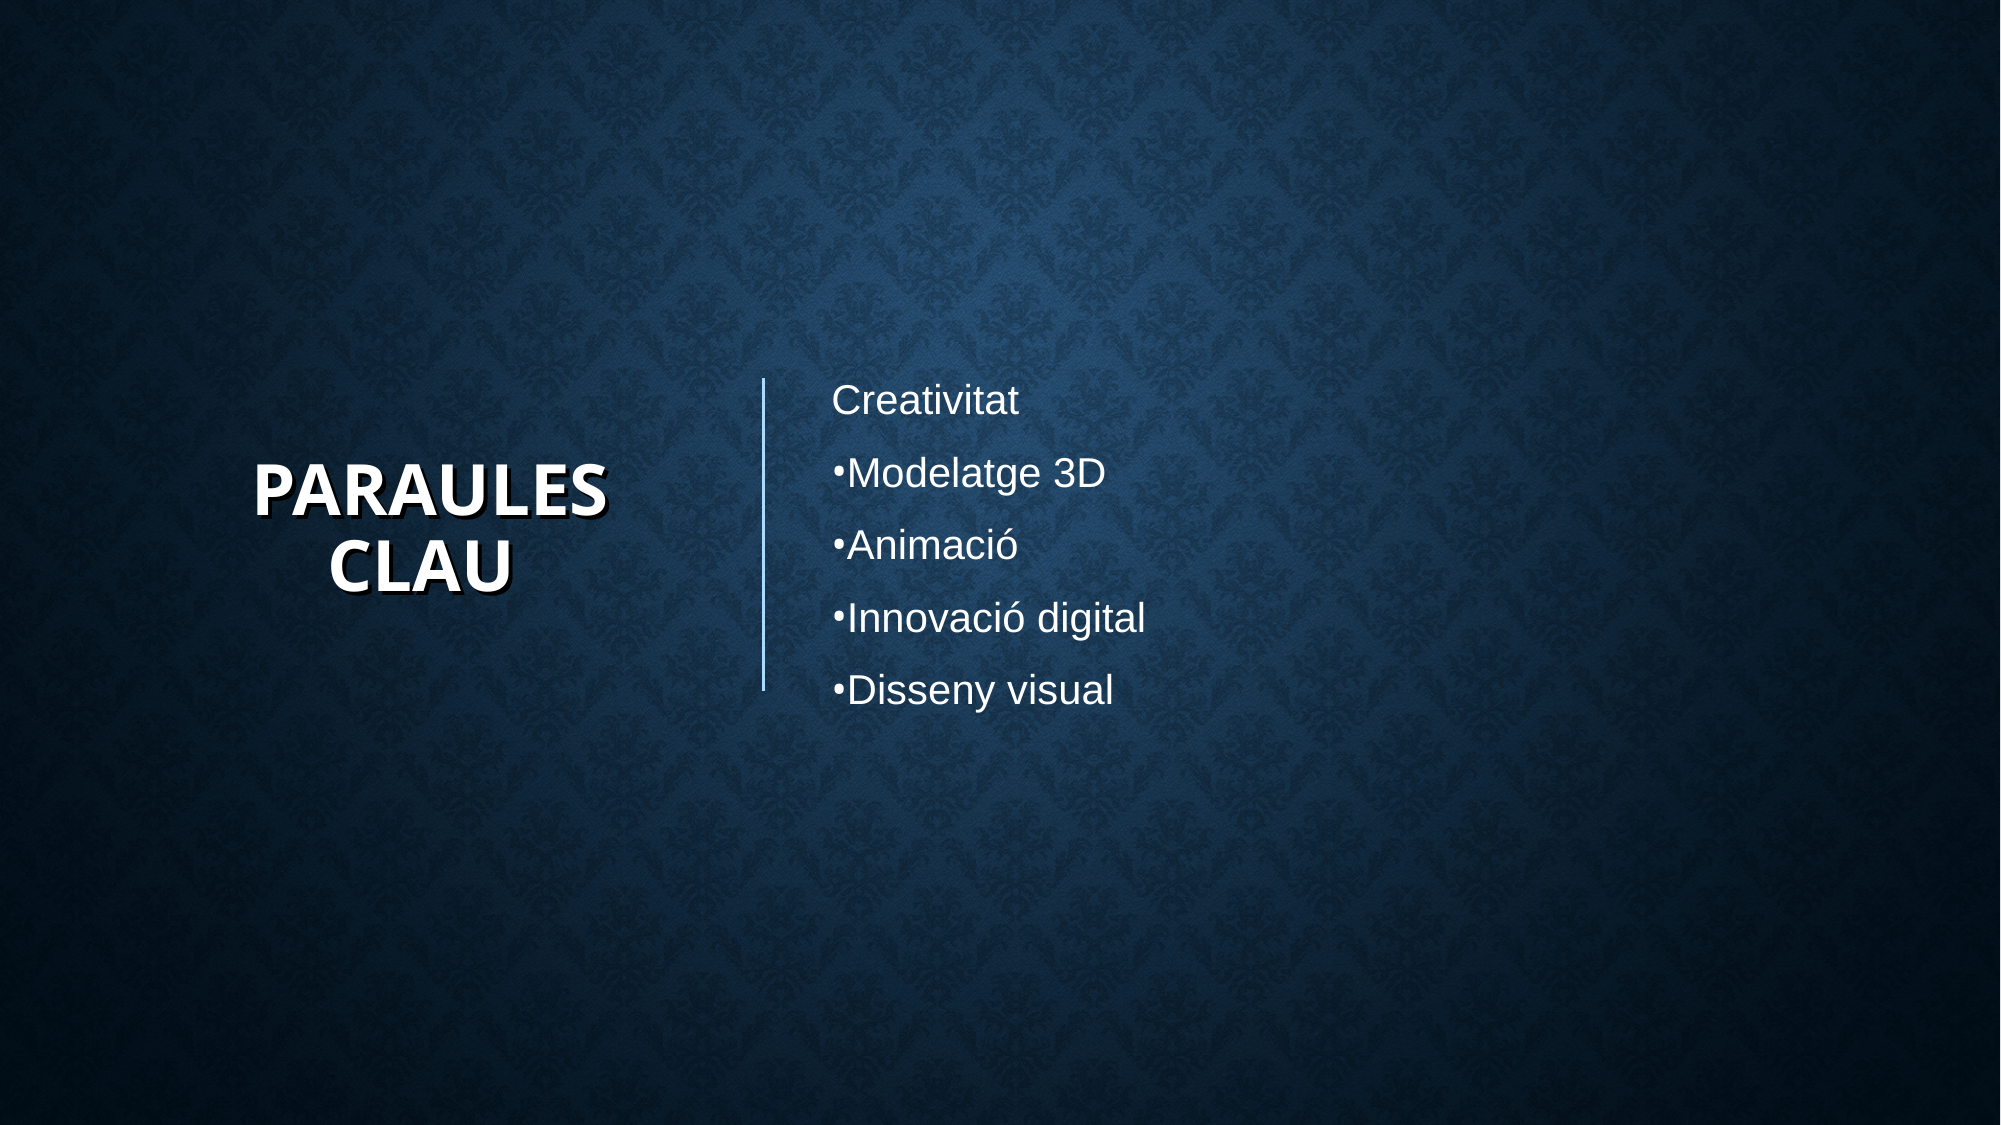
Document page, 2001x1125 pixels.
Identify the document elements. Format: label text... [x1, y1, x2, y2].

title Paraules clau [149, 152, 711, 910]
list Creativitat Modelatge 3D Animació Innovació digital Disseny visual [816, 159, 1849, 917]
text_box [0, 0, 2000, 1125]
